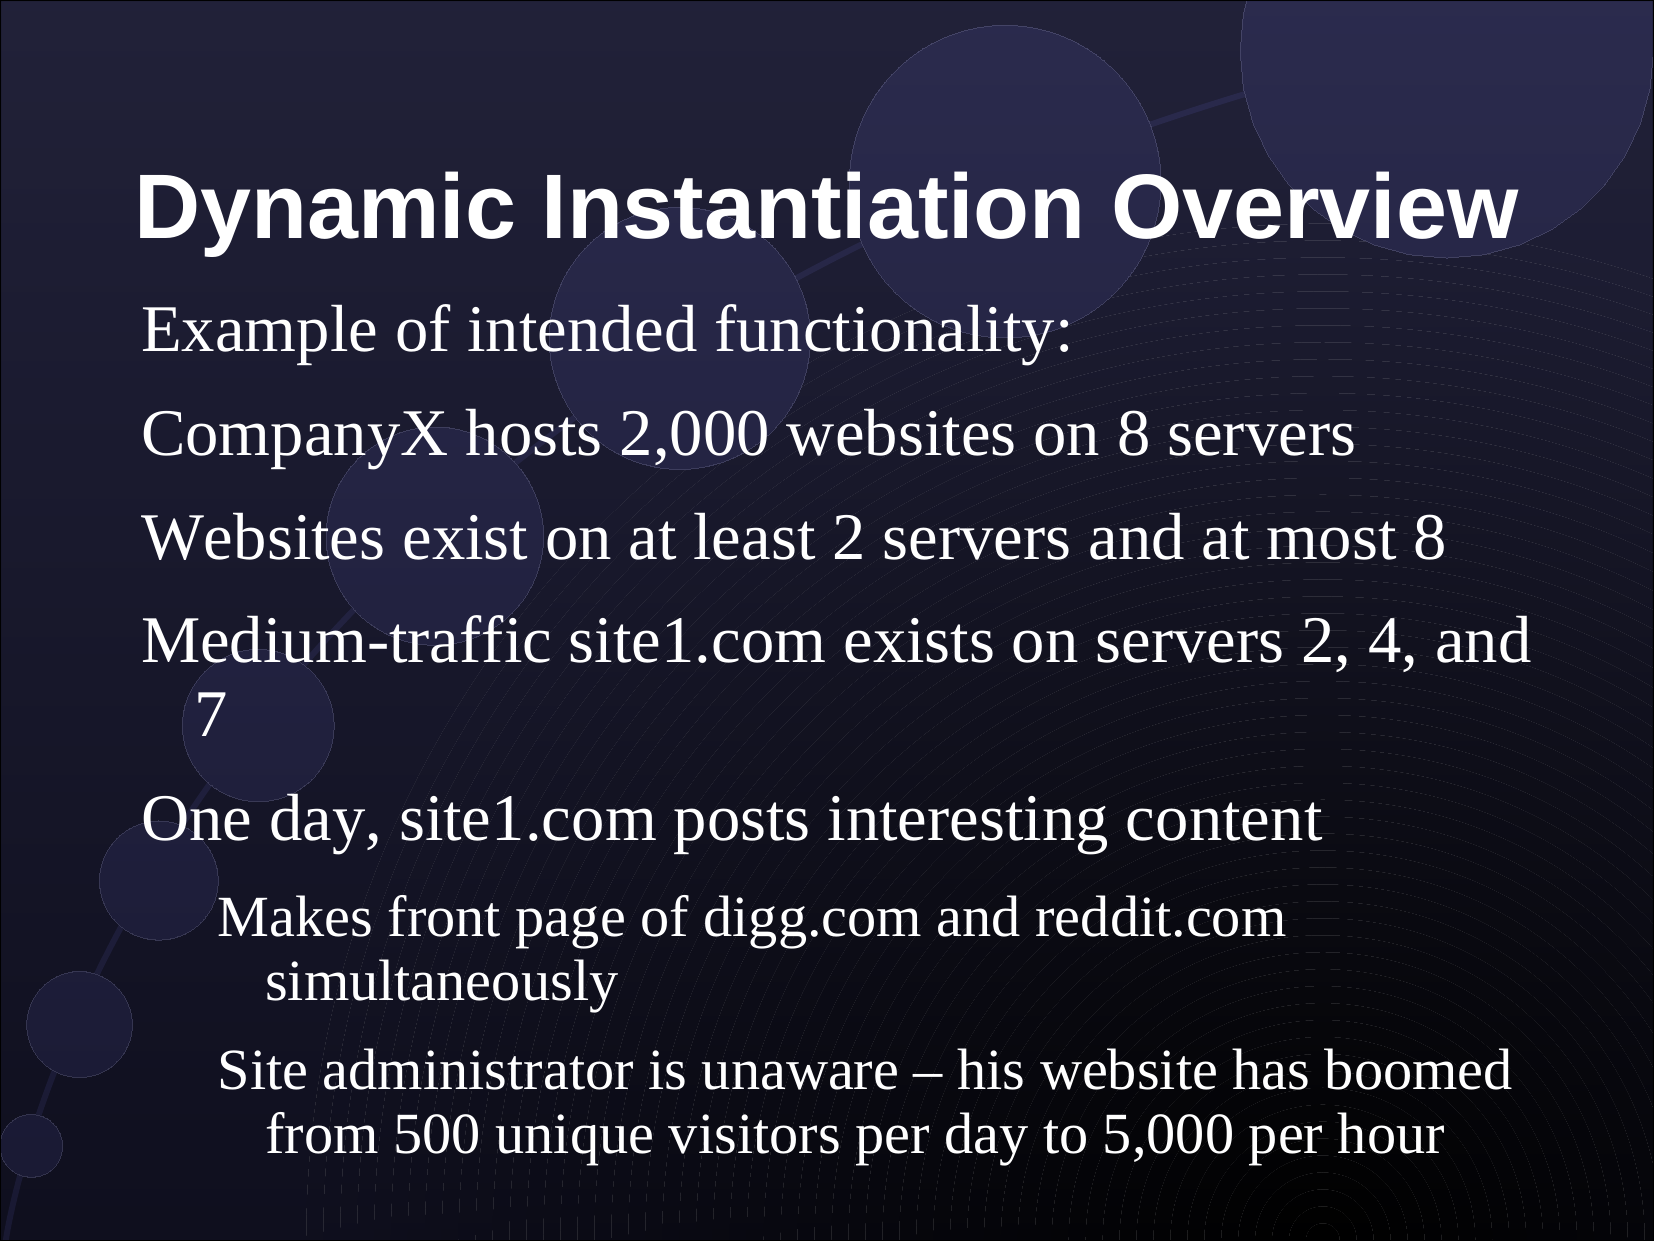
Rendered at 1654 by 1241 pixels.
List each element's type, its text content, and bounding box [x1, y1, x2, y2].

title Dynamic Instantiation Overview [121, 102, 1534, 311]
list Example of intended functionality: CompanyX hosts 2,000 websites on 8 servers Websites exist on at least 2 servers and at most 8 Medium-traffic site1.com exists on servers 2, 4, and 7 One day, site1.com posts interesting content Makes front page of digg.com and reddit.com simultaneously Site administrator is unaware – his website has boomed from 500 unique visitors per day to 5,000 per hour [123, 292, 1536, 1167]
